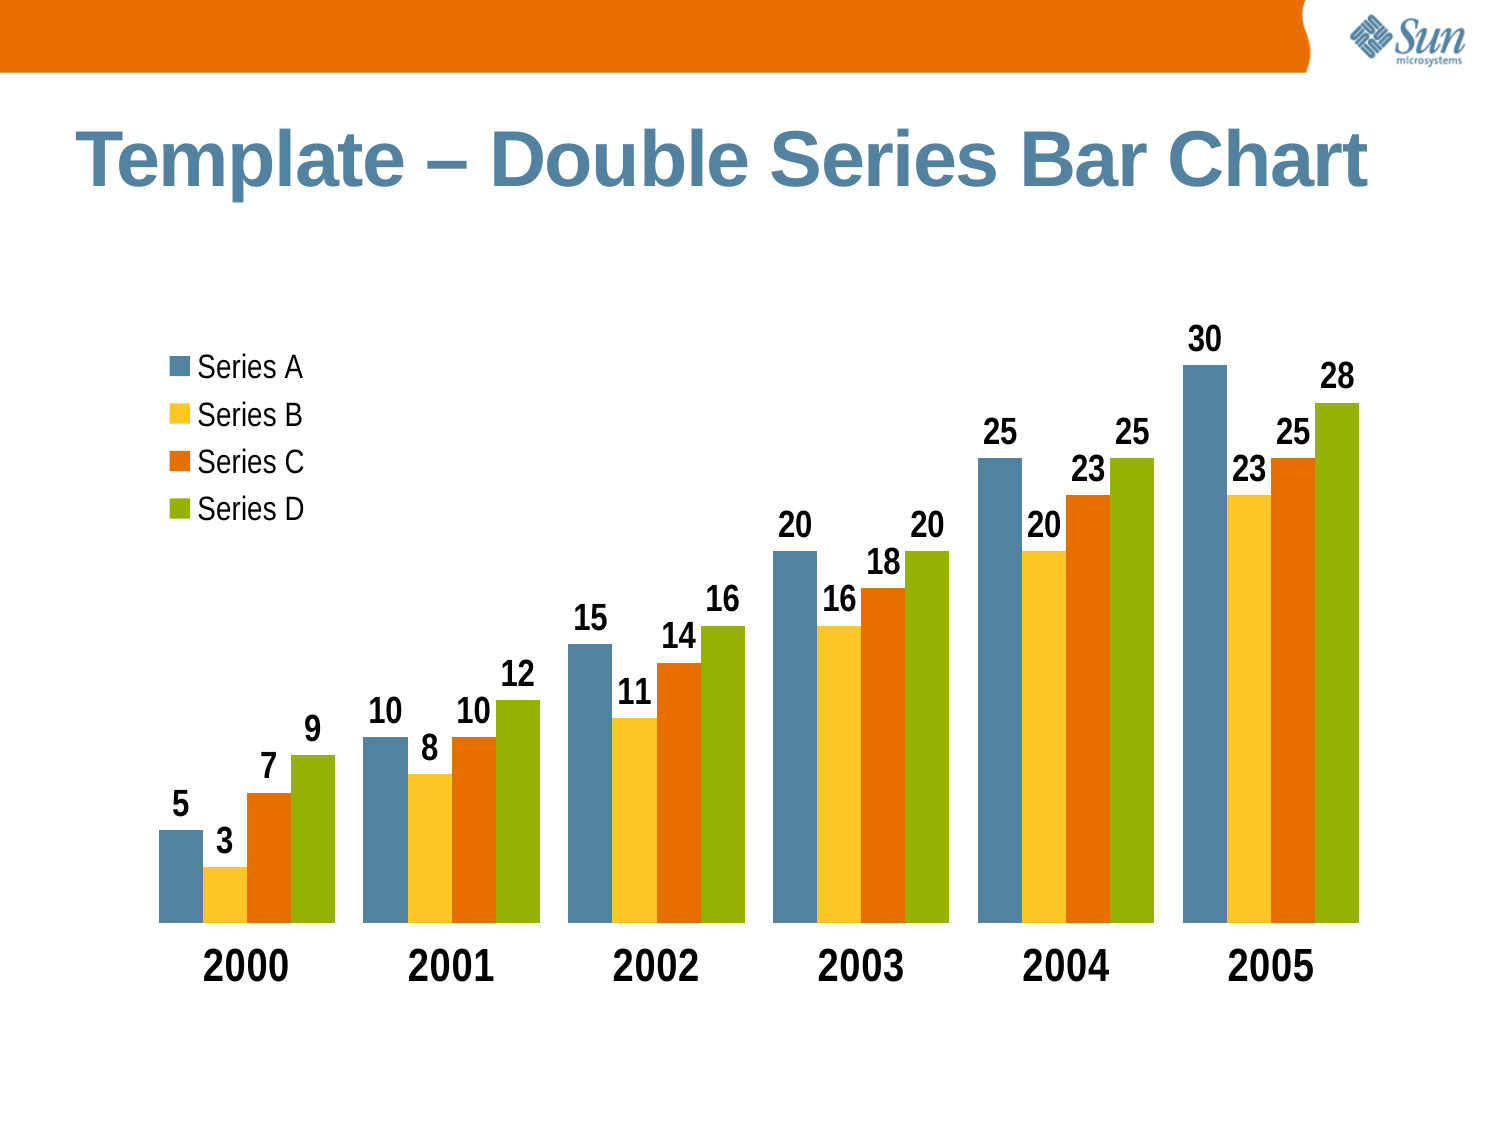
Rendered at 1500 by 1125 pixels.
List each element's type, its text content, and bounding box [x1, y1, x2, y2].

picture [0, 0, 1500, 75]
title Template – Double Series Bar Chart [75, 122, 1438, 228]
chart [119, 265, 1400, 1006]
